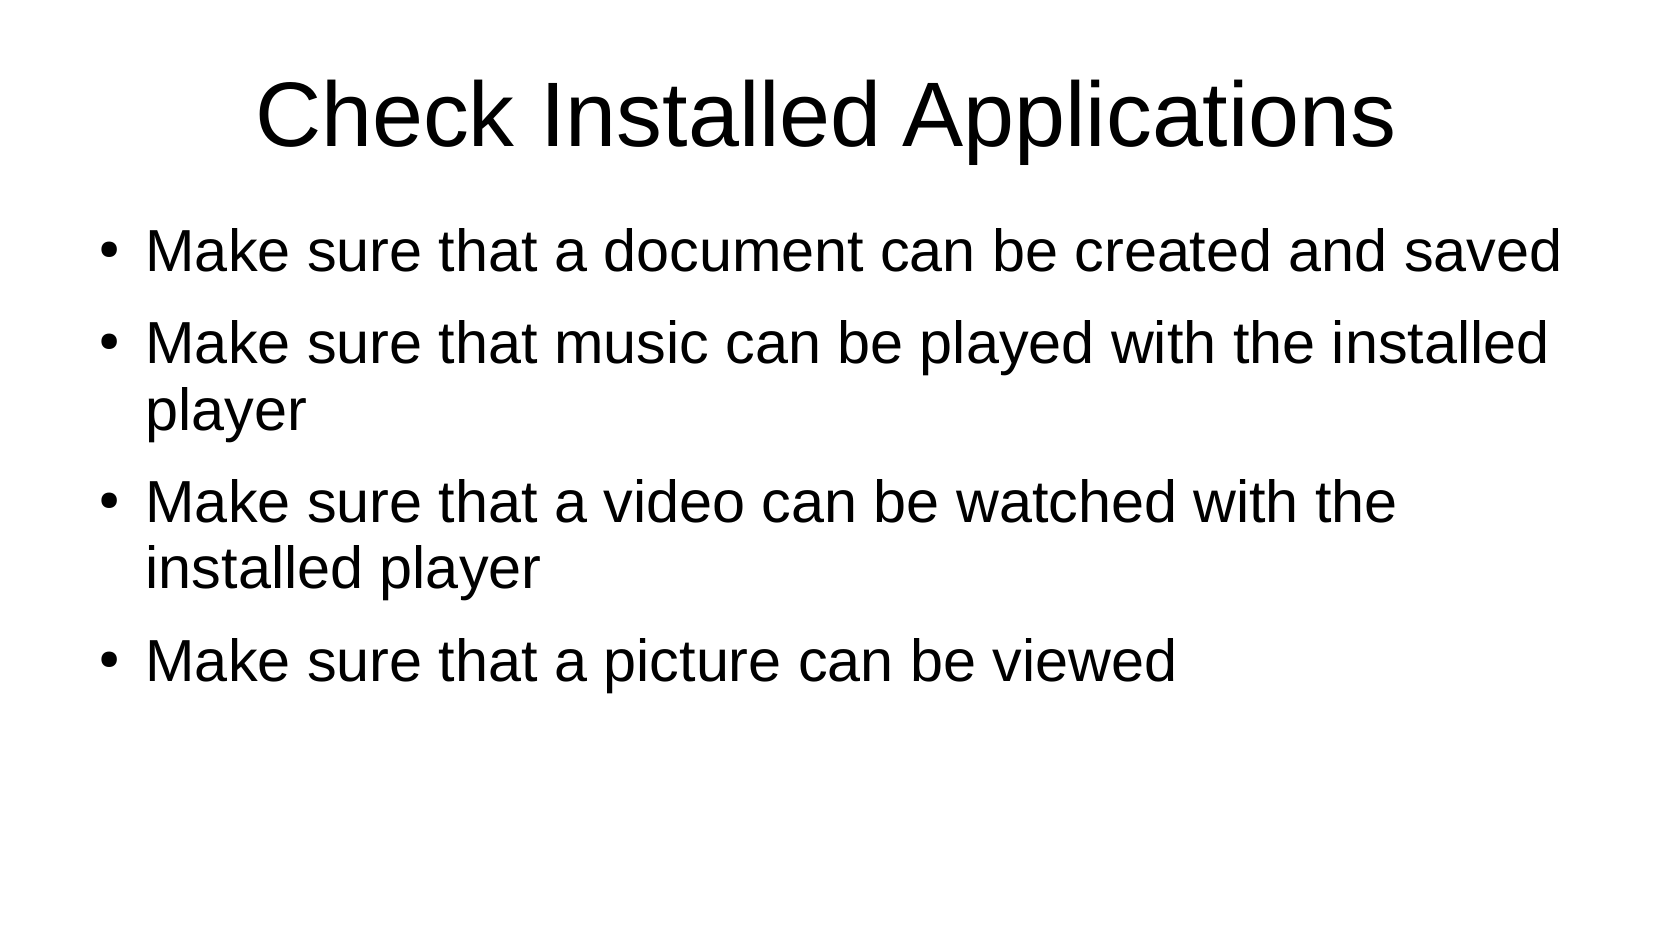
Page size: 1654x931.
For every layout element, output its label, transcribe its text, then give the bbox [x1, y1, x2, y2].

list Make sure that a document can be created and saved Make sure that music can be played with the installed player Make sure that a video can be watched with the installed player Make sure that a picture can be viewed [82, 217, 1571, 758]
title Check Installed Applications [82, 37, 1571, 193]
